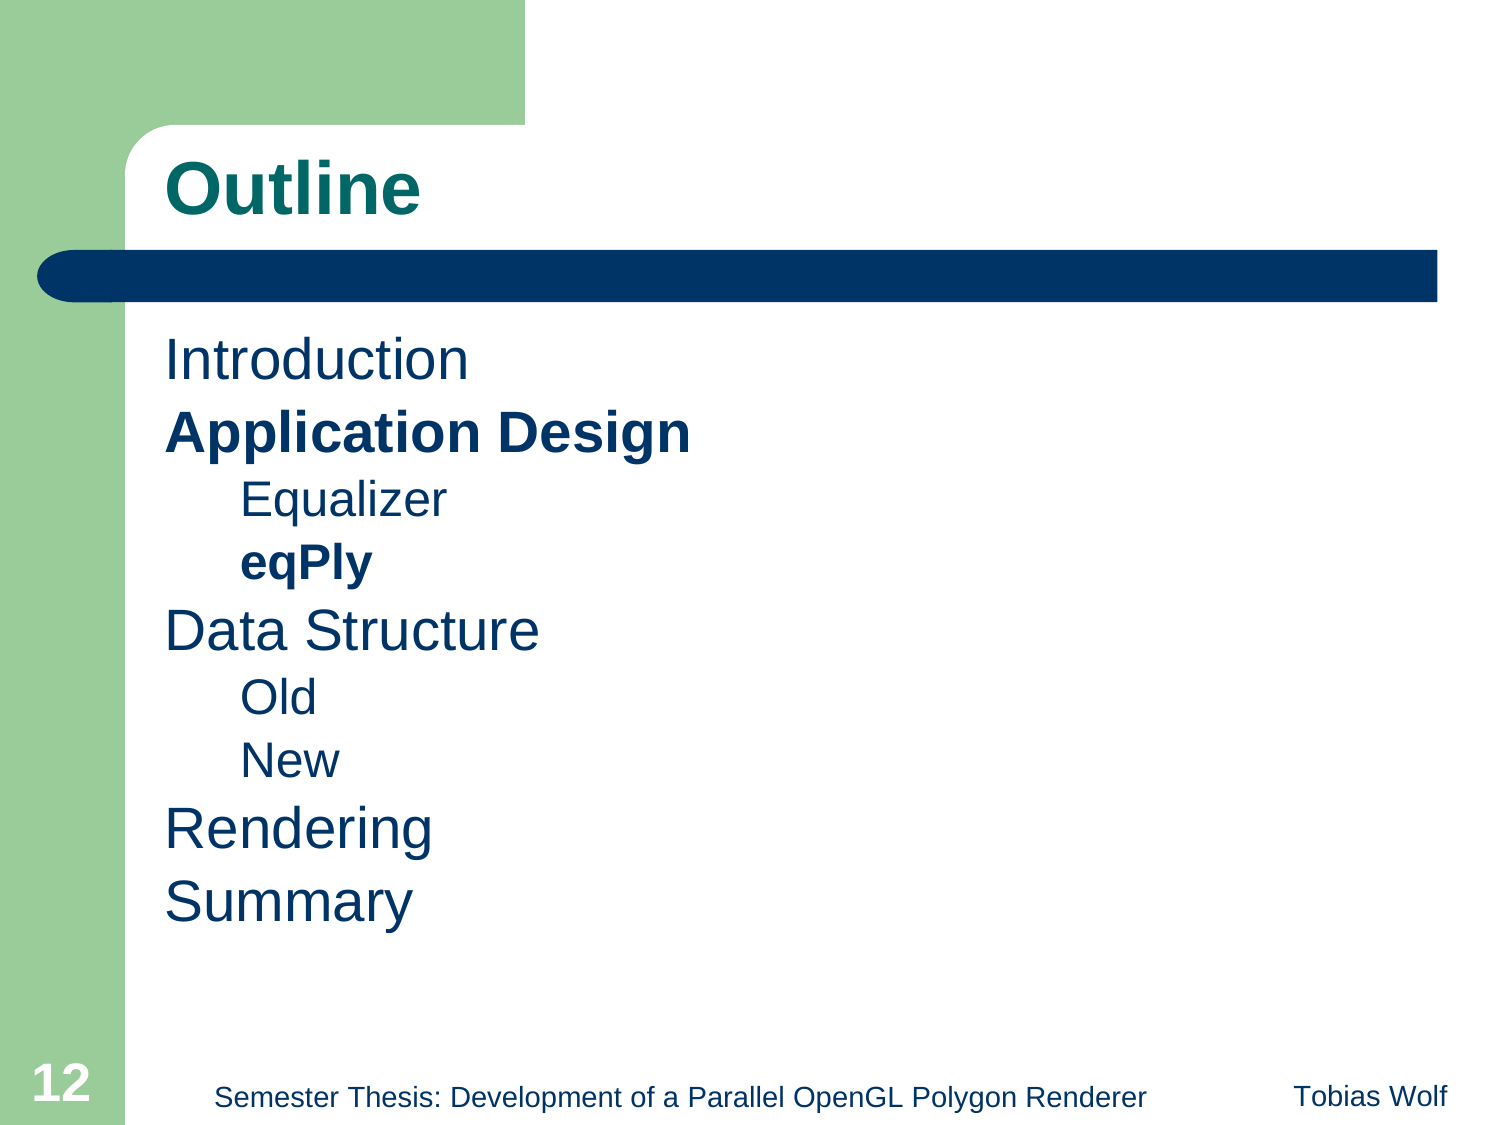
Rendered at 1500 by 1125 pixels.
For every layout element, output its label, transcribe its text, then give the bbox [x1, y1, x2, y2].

list Introduction Application Design Equalizer eqPly Data Structure Old New Rendering Summary [149, 324, 1463, 1001]
title Outline [149, 124, 1463, 238]
